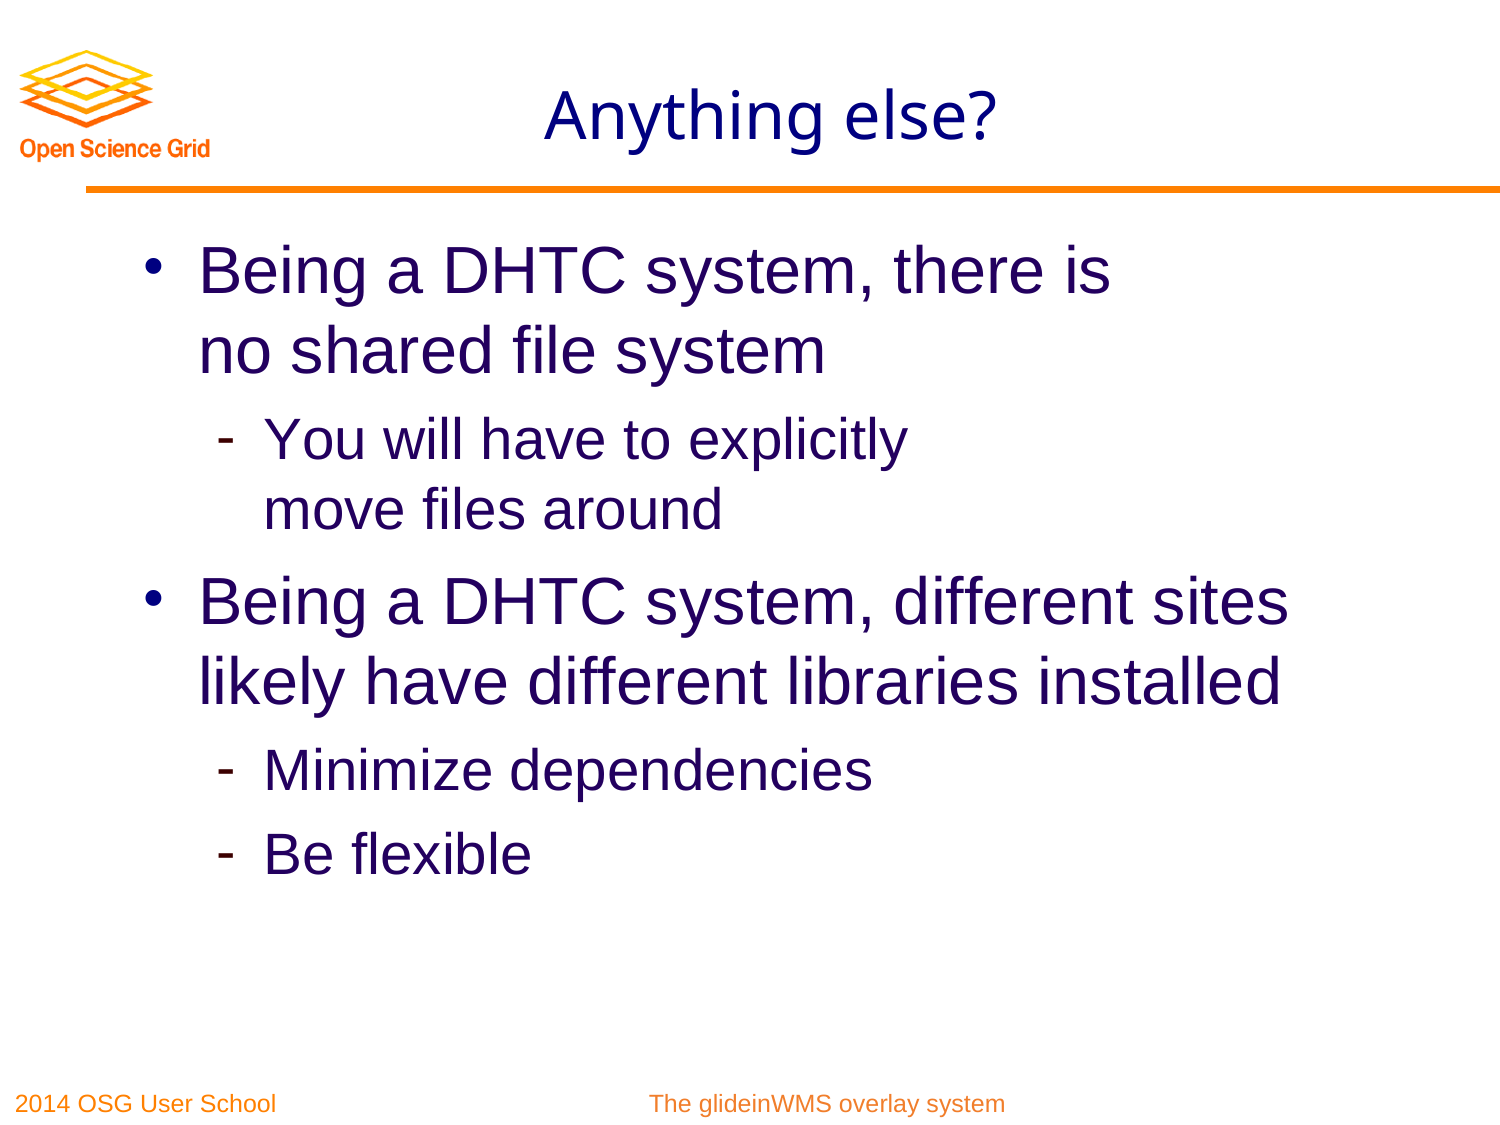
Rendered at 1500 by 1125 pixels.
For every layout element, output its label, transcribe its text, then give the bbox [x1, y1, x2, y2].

title Anything else? [201, 18, 1342, 207]
picture [0, 27, 201, 179]
list Being a DHTC system, there is no shared file system You will have to explicitly move files around Being a DHTC system, different sites likely have different libraries installed Minimize dependencies Be flexible [127, 218, 1403, 1026]
